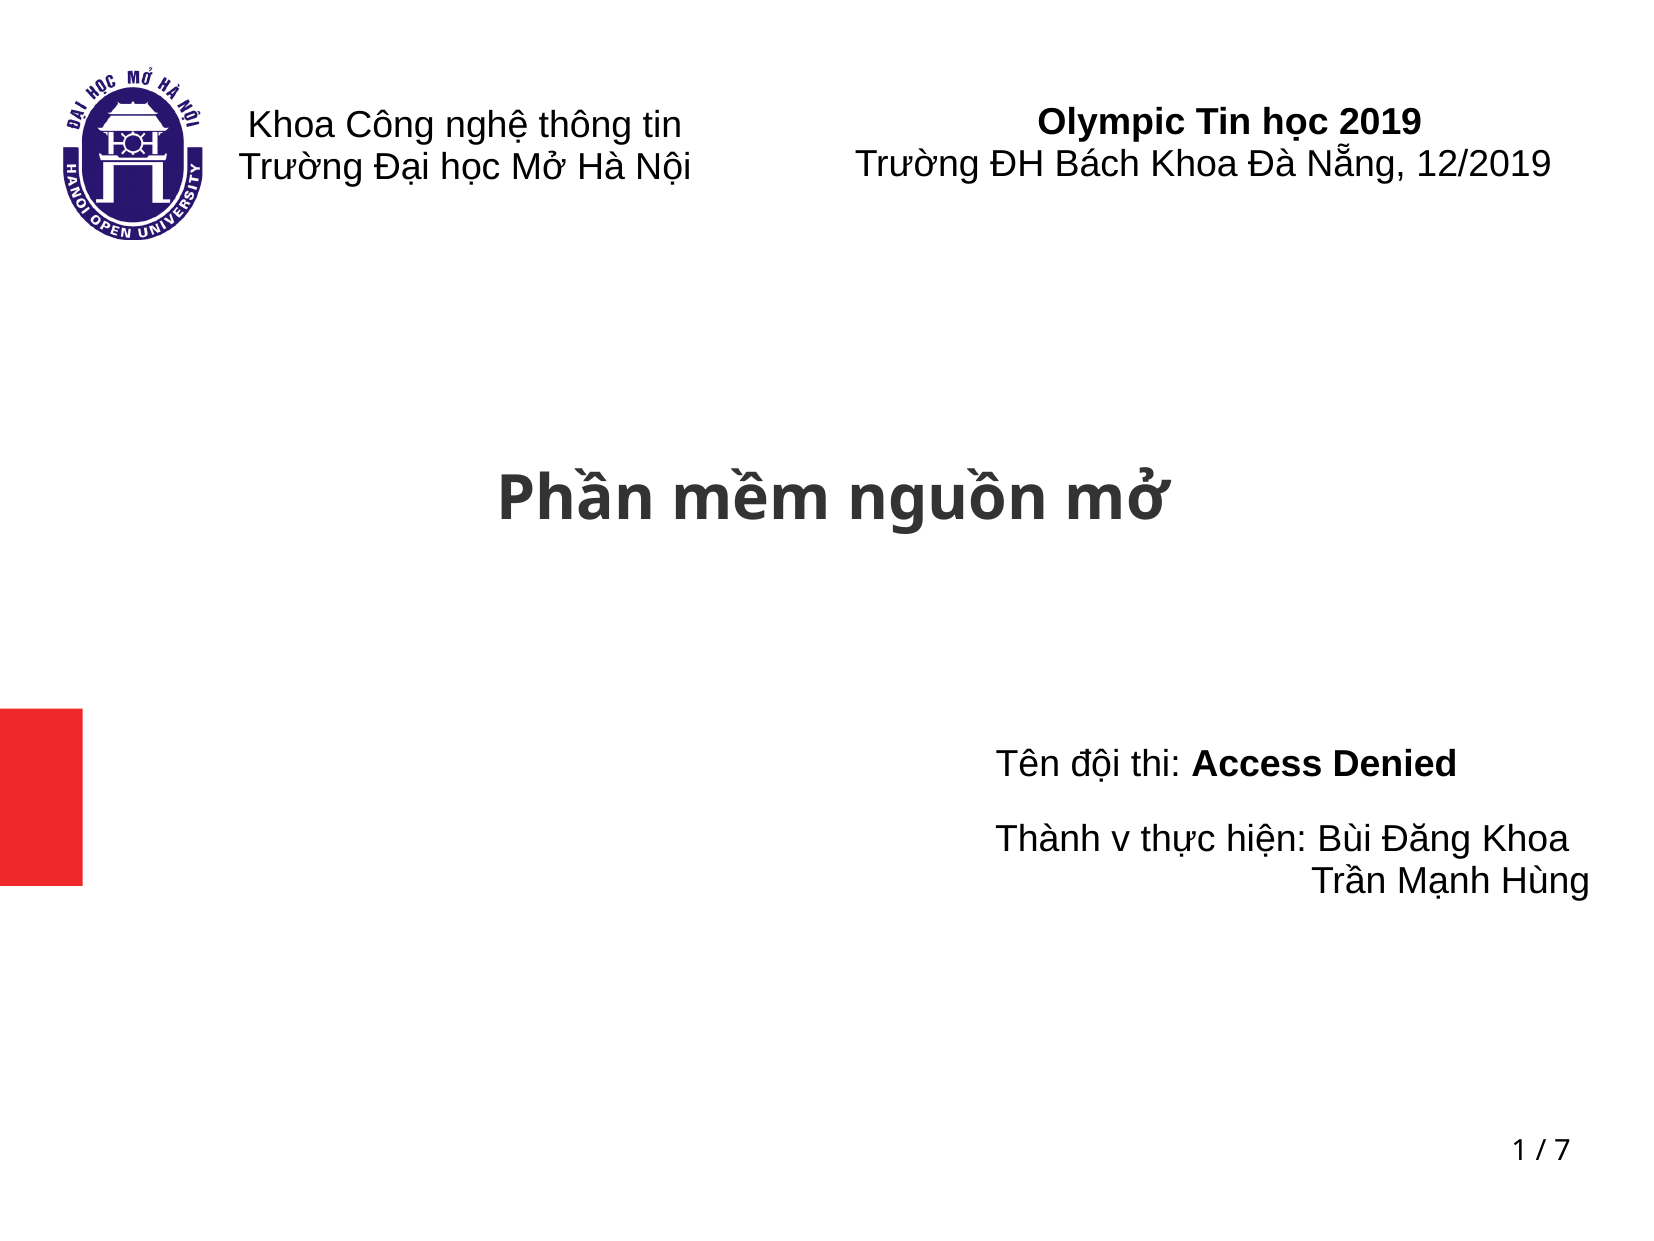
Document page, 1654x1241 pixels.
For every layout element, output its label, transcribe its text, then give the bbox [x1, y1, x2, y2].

text_box Olympic Tin học 2019 Trường ĐH Bách Khoa Đà Nẵng, 12/2019 [840, 93, 1621, 235]
text_box Thành v thực hiện: Bùi Đăng Khoa Trần Mạnh Hùng [930, 810, 1606, 976]
text_box Tên đội thi: Access Denied [980, 735, 1596, 792]
picture [45, 51, 234, 241]
title Phần mềm nguồn mở [129, 420, 1536, 571]
text_box Khoa Công nghệ thông tin Trường Đại học Mở Hà Nội [234, 96, 736, 196]
